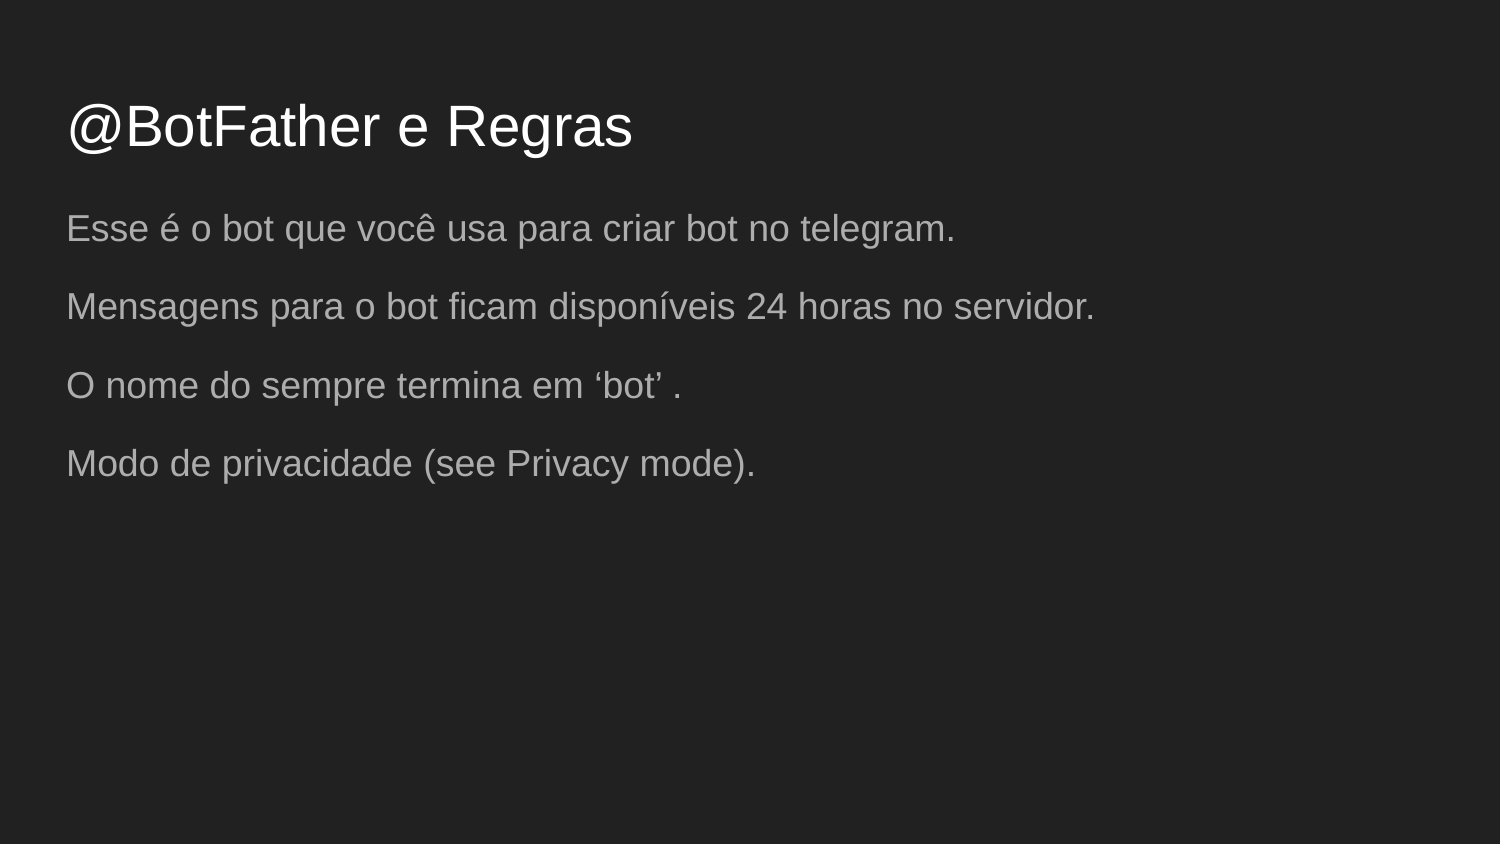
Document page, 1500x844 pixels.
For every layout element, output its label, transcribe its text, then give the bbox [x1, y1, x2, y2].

title @BotFather e Regras [51, 72, 1449, 167]
list Esse é o bot que você usa para criar bot no telegram. Mensagens para o bot ficam disponíveis 24 horas no servidor. O nome do sempre termina em ‘bot’ . Modo de privacidade (see Privacy mode). [51, 189, 1449, 750]
